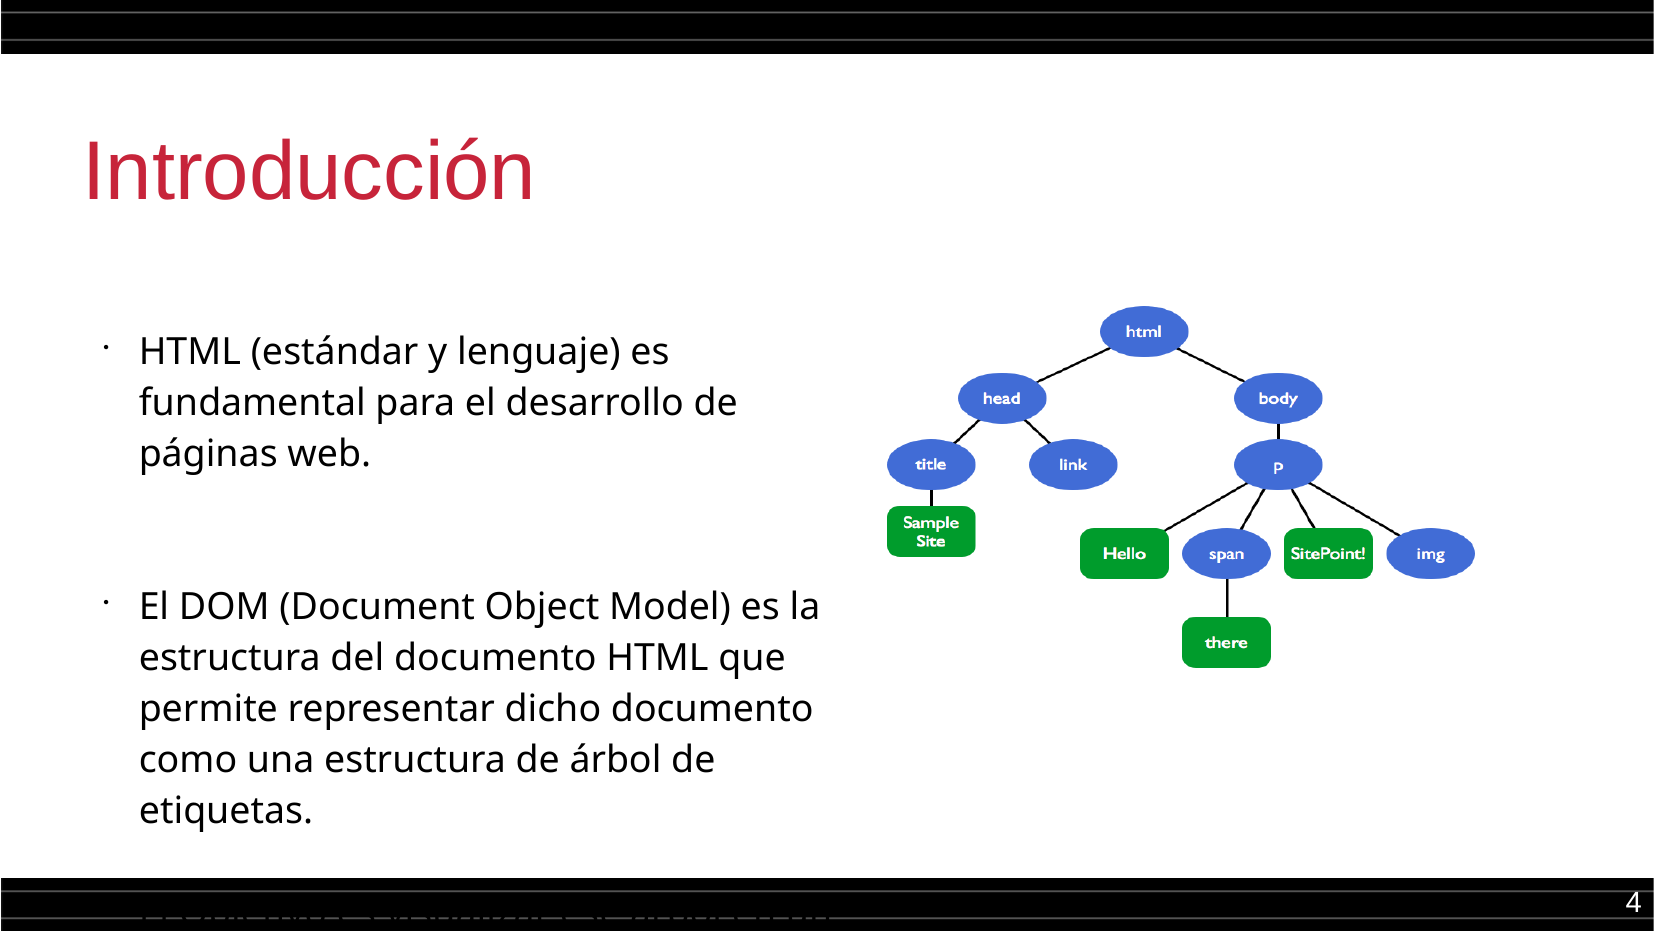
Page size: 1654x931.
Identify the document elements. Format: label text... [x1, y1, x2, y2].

text_box HTML (estándar y lenguaje) es fundamental para el desarrollo de páginas web. El DOM (Document Object Model) es la estructura del documento HTML que permite representar dicho documento como una estructura de árbol de etiquetas. El Objetivo es visualizar ese árbol en un entorno de realidad virtual a través del navegador. [88, 265, 857, 827]
picture [857, 265, 1536, 709]
picture [1, 878, 1654, 931]
picture [1, 0, 1654, 54]
title Introducción [82, 92, 1571, 249]
